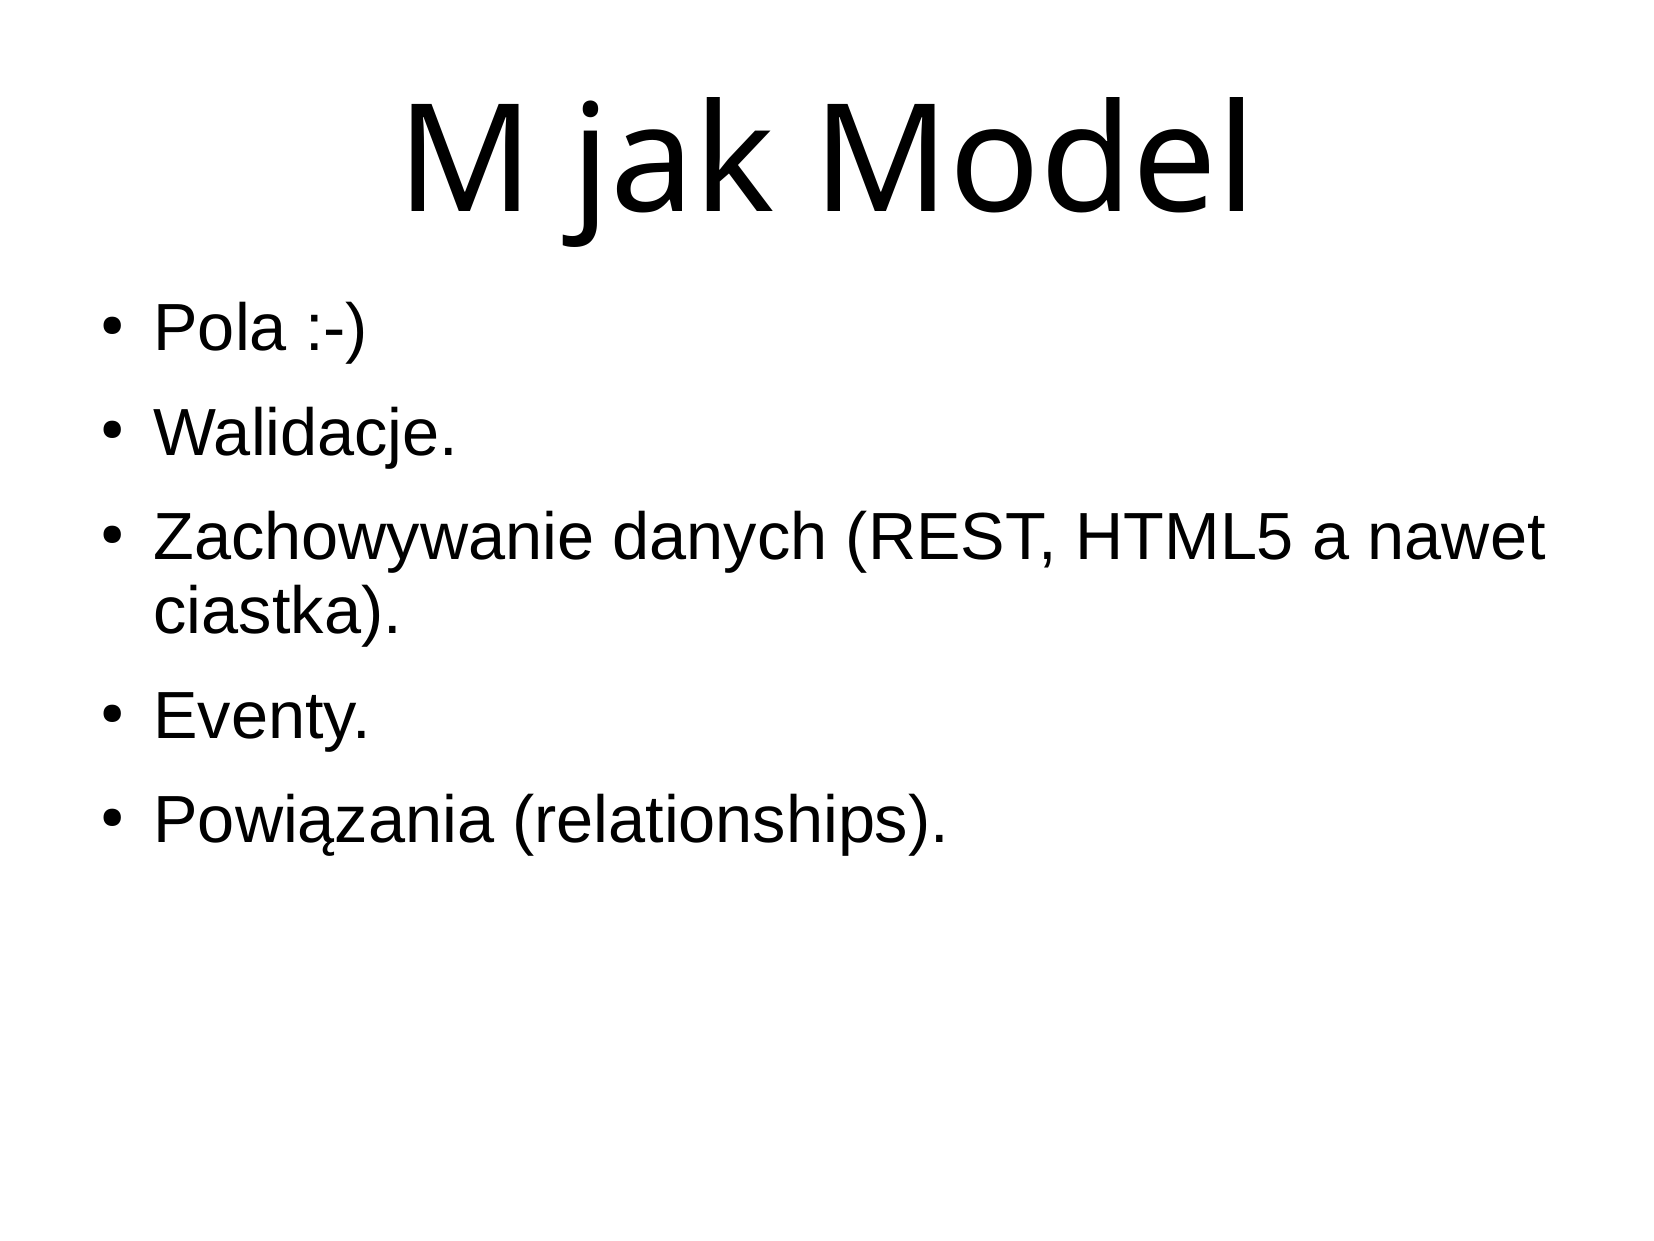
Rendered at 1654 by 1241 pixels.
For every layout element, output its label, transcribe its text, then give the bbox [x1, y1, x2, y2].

title M jak Model [82, 49, 1571, 257]
list Pola :-) Walidacje. Zachowywanie danych (REST, HTML5 a nawet ciastka). Eventy. Powiązania (relationships). [82, 290, 1571, 1109]
